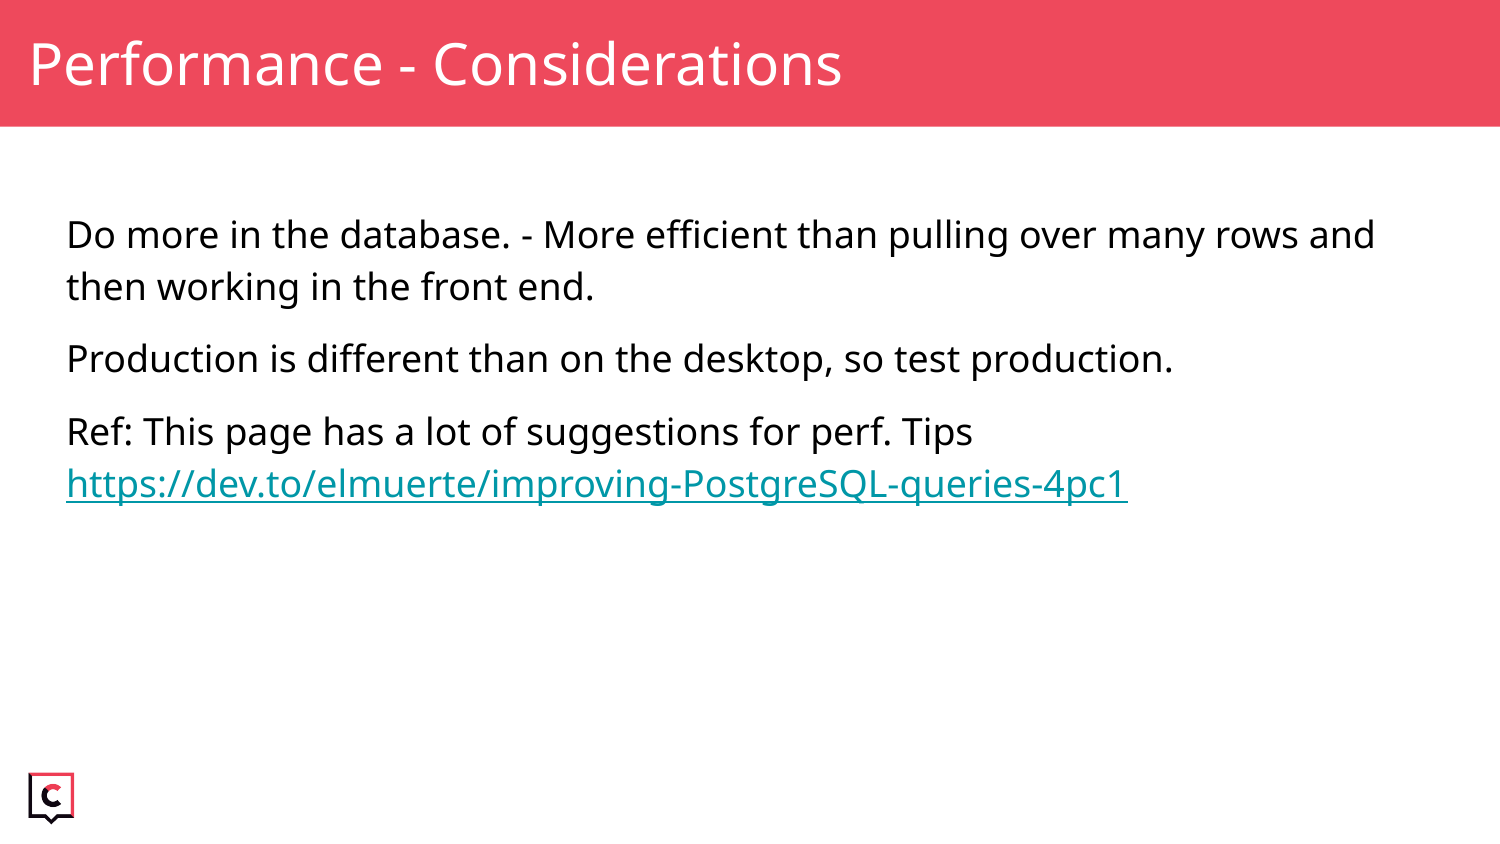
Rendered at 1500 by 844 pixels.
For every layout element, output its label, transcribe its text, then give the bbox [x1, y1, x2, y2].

picture [19, 764, 82, 830]
title Performance - Considerations [13, 12, 1412, 107]
list Do more in the database. - More efficient than pulling over many rows and then working in the front end. Production is different than on the desktop, so test production. Ref: This page has a lot of suggestions for perf. Tips https://dev.to/elmuerte/improving-PostgreSQL-queries-4pc1 [51, 189, 1449, 750]
